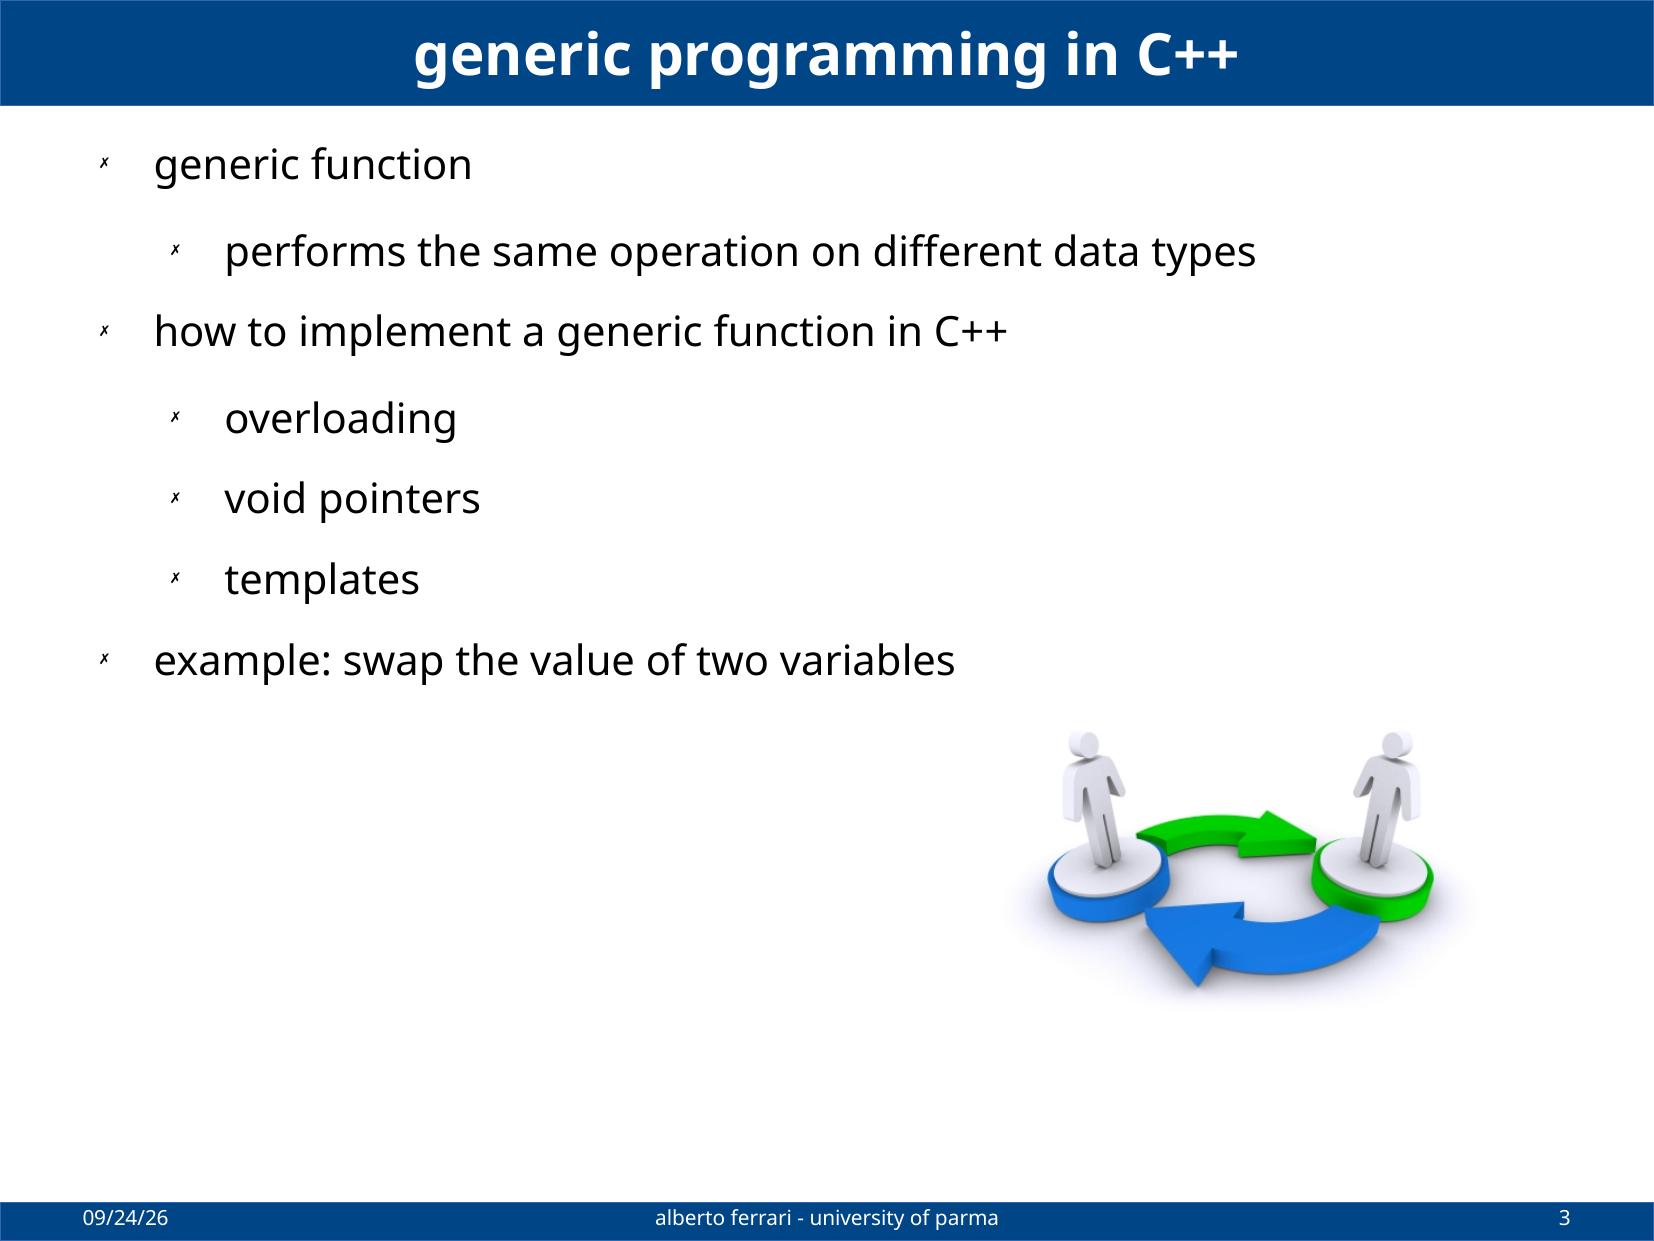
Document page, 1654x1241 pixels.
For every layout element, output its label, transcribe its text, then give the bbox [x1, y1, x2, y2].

list generic function performs the same operation on different data types how to implement a generic function in C++ overloading void pointers templates example: swap the value of two variables [82, 135, 1571, 855]
title generic programming in C++ [0, 0, 1654, 106]
picture [990, 719, 1492, 1021]
